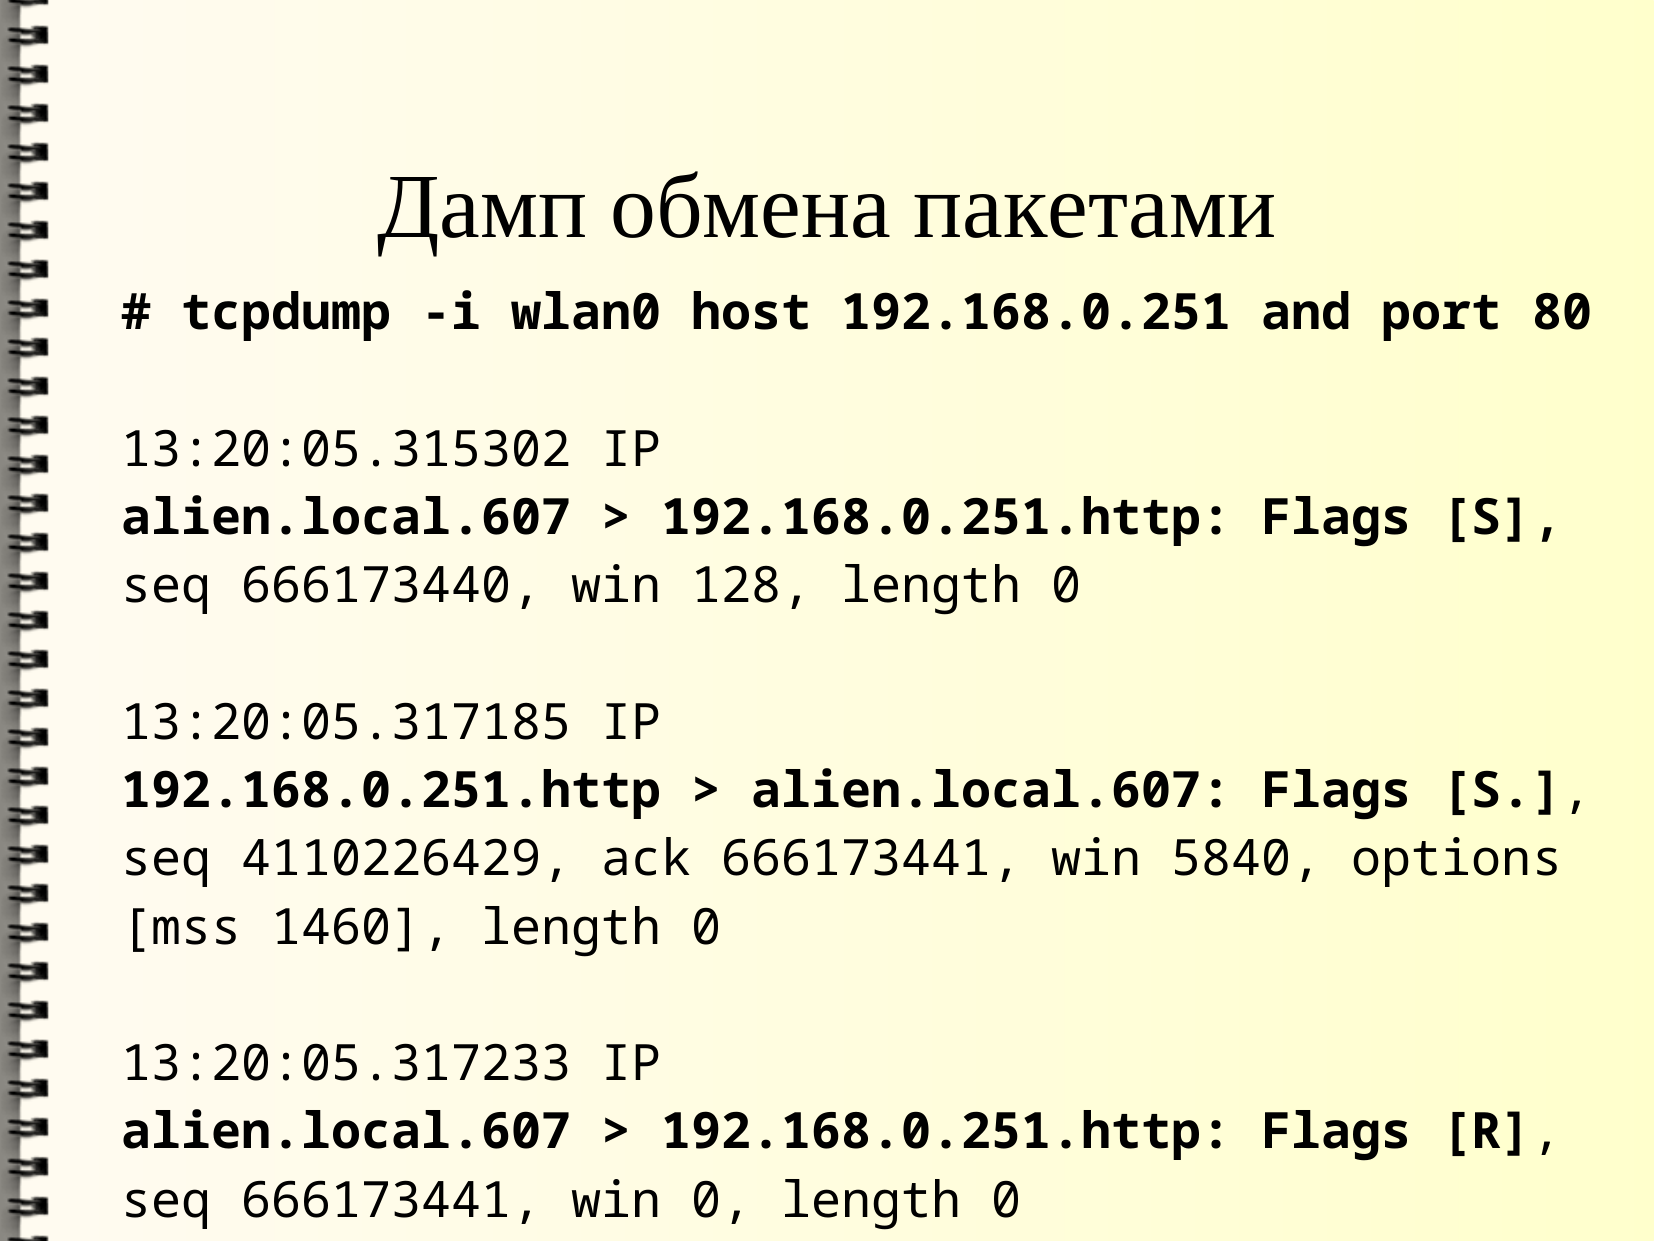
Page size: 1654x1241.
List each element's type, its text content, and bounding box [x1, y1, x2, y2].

title Дамп обмена пакетами [121, 110, 1534, 303]
subtitle # tcpdump -i wlan0 host 192.168.0.251 and port 80 13:20:05.315302 IP alien.local.607 > 192.168.0.251.http: Flags [S], seq 666173440, win 128, length 0 13:20:05.317185 IP 192.168.0.251.http > alien.local.607: Flags [S.], seq 4110226429, ack 666173441, win 5840, options [mss 1460], length 0 13:20:05.317233 IP alien.local.607 > 192.168.0.251.http: Flags [R], seq 666173441, win 0, length 0 [121, 319, 1595, 1189]
picture [0, 0, 1654, 1241]
